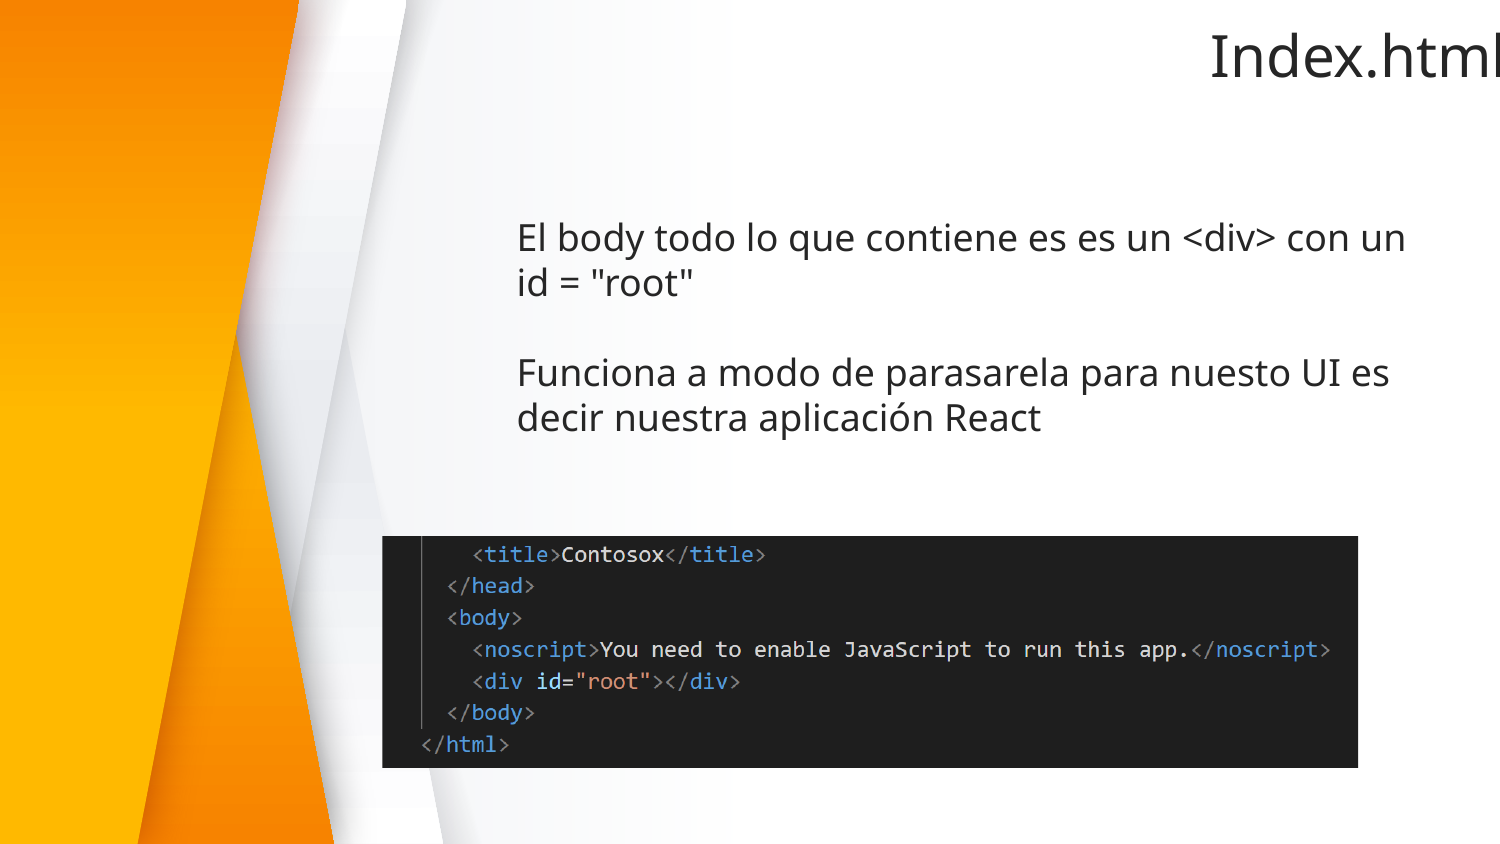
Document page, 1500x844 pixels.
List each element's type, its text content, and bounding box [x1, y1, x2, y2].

text_box Index.html [1210, 0, 1500, 118]
picture [382, 536, 1359, 768]
text_box El body todo lo que contiene es es un <div> con un id = "root" Funciona a modo de parasarela para nuesto UI es decir nuestra aplicación React [501, 206, 1481, 440]
